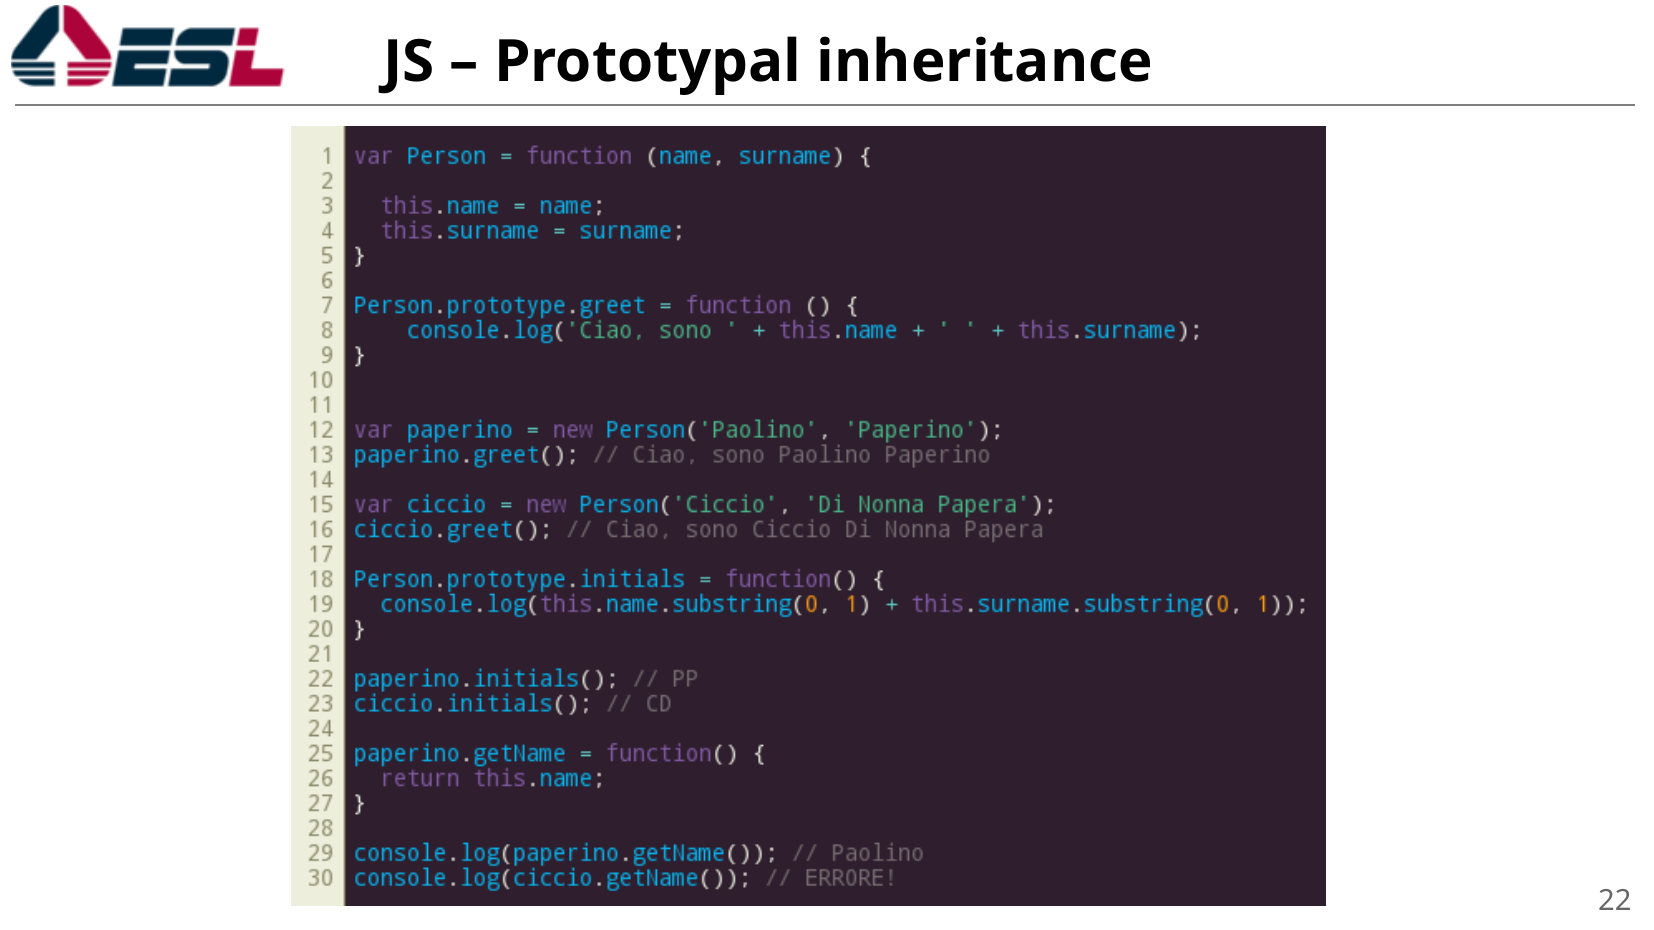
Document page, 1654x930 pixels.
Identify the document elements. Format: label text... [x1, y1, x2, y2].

picture [11, 5, 288, 90]
title JS – Prototypal inheritance [335, 0, 1653, 103]
picture [291, 126, 1326, 906]
